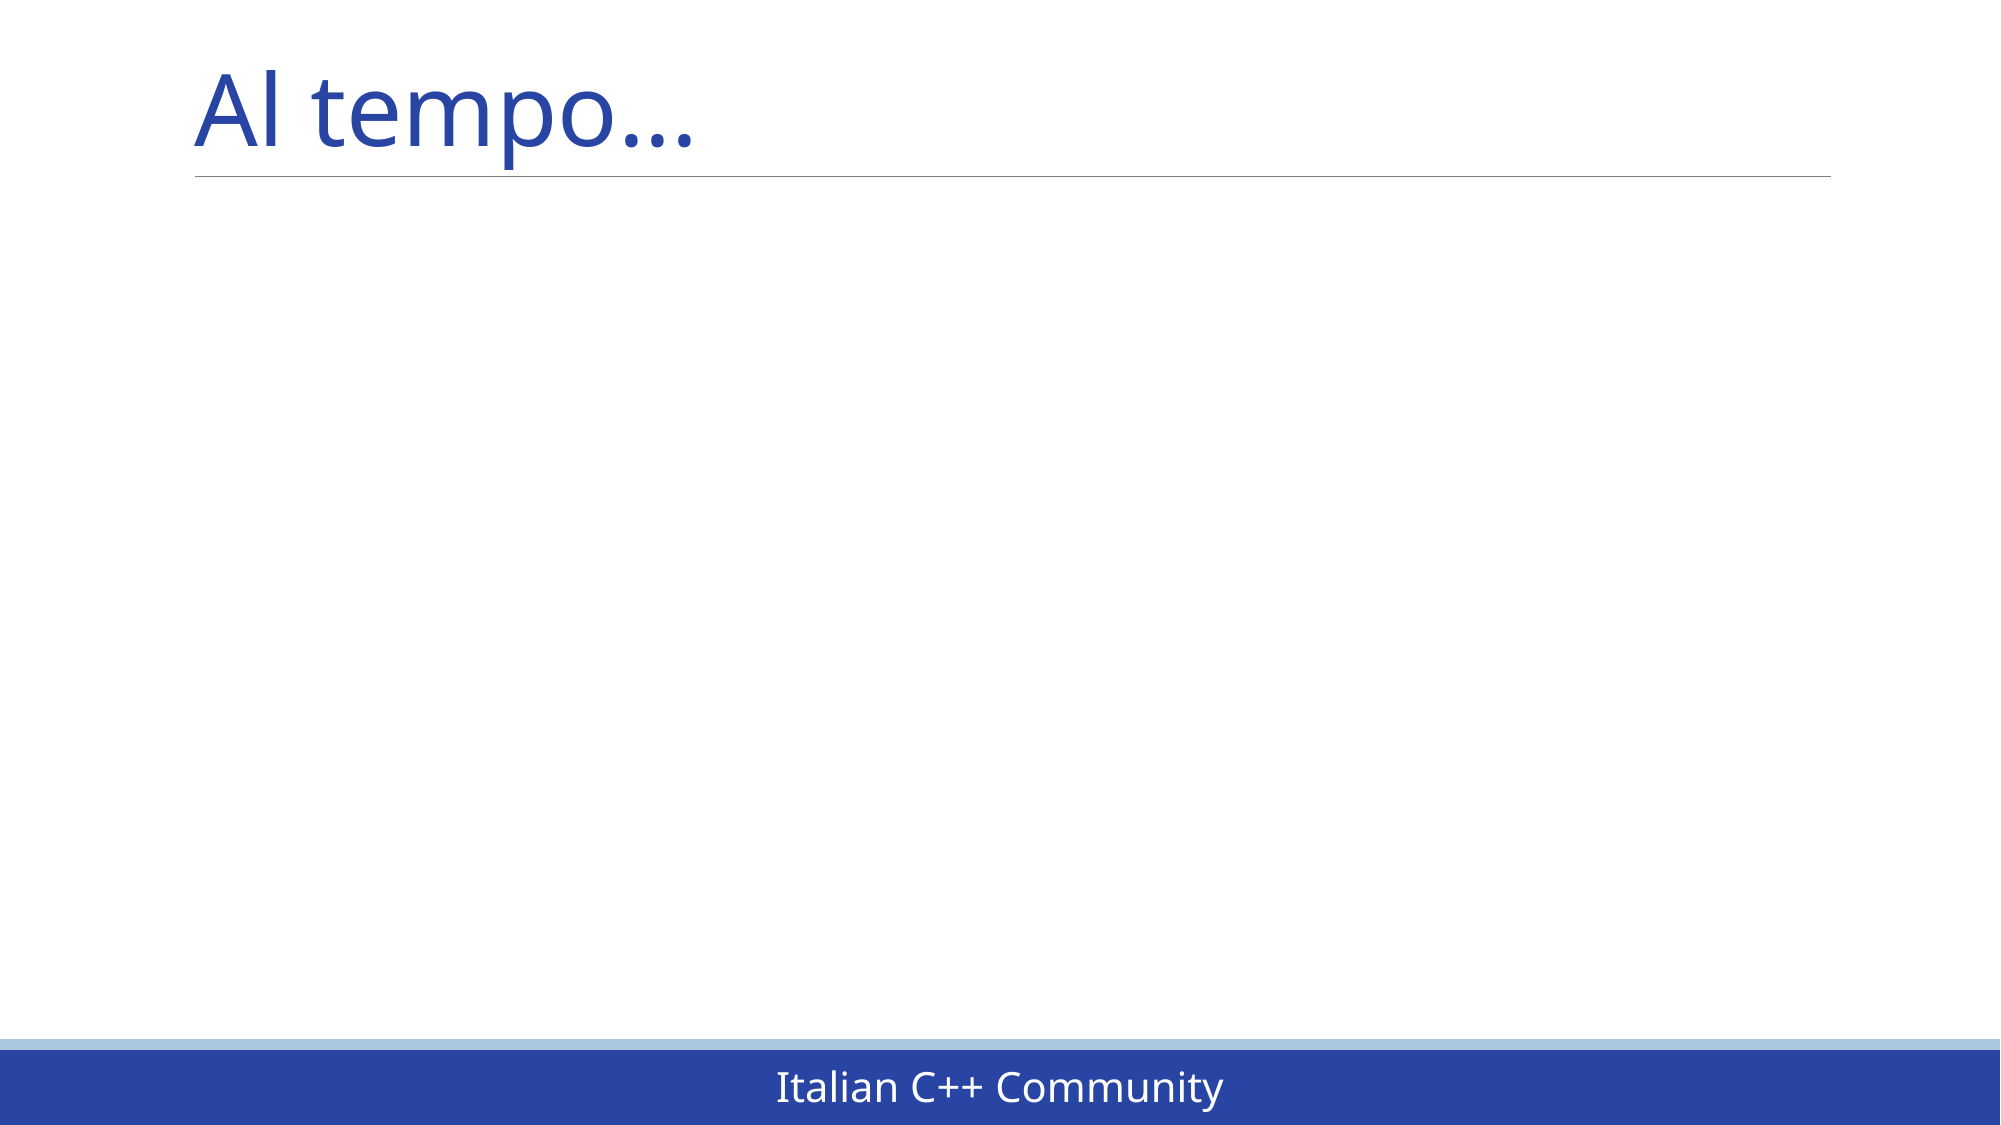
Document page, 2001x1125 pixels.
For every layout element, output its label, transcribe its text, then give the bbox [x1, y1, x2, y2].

title Al tempo... [179, 2, 1830, 175]
